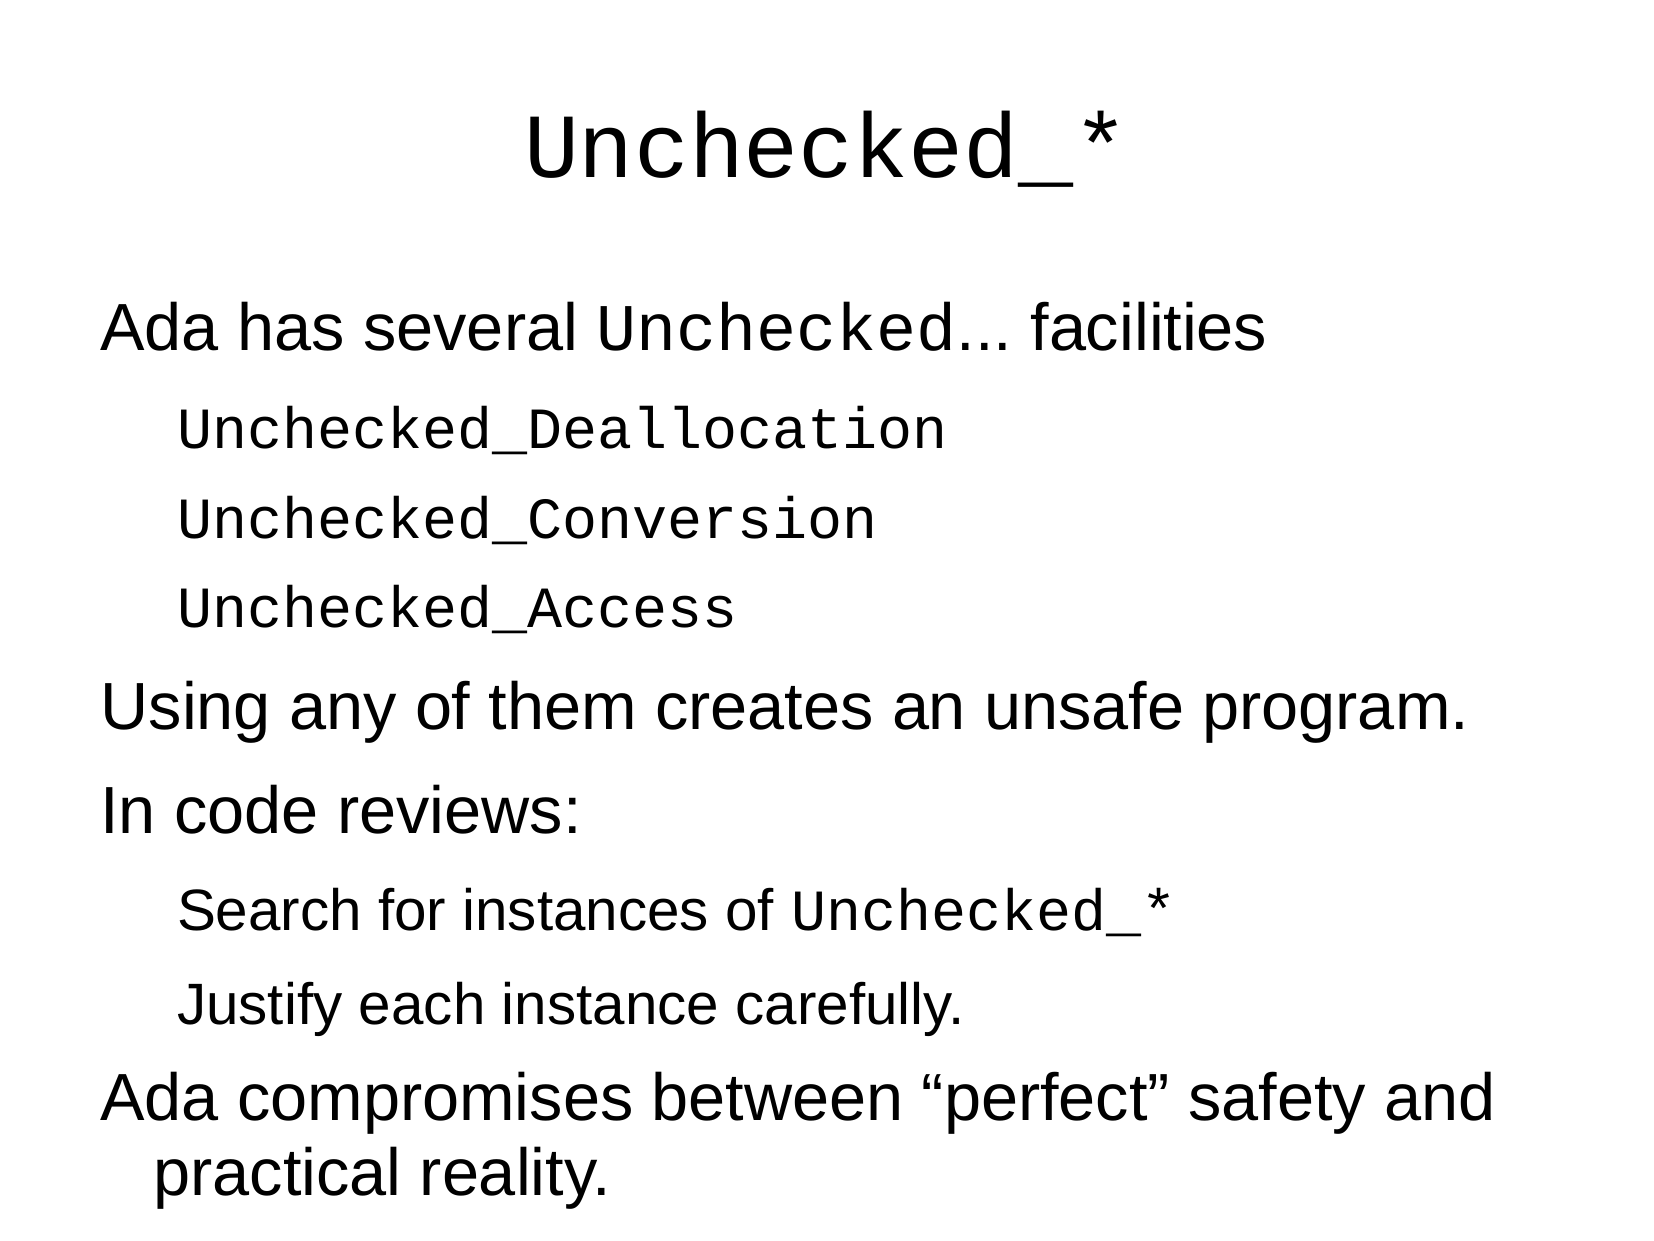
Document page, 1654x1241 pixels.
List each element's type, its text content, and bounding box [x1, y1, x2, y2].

list Ada has several Unchecked... facilities Unchecked_Deallocation Unchecked_Conversion Unchecked_Access Using any of them creates an unsafe program. In code reviews: Search for instances of Unchecked_* Justify each instance carefully. Ada compromises between “perfect” safety and practical reality. [82, 290, 1571, 1198]
title Unchecked_* [82, 56, 1571, 250]
